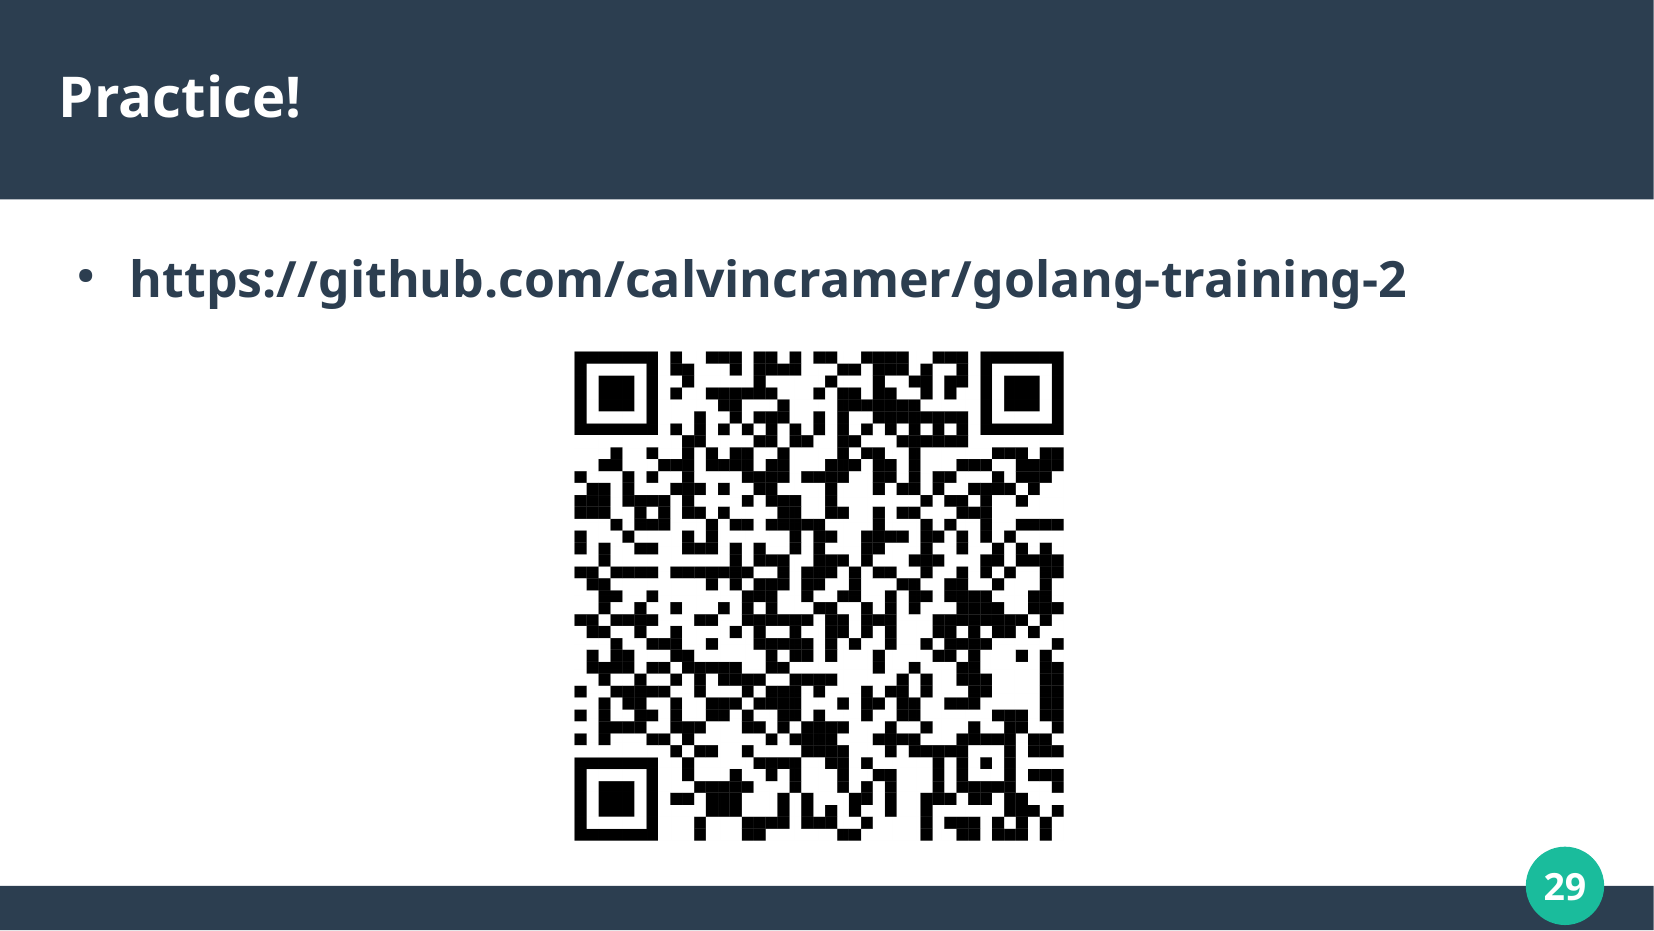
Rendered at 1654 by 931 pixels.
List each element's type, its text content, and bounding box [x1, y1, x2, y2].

picture [574, 351, 1064, 841]
title Practice! [59, 37, 1595, 155]
list https://github.com/calvincramer/golang-training-2 [59, 243, 1595, 864]
